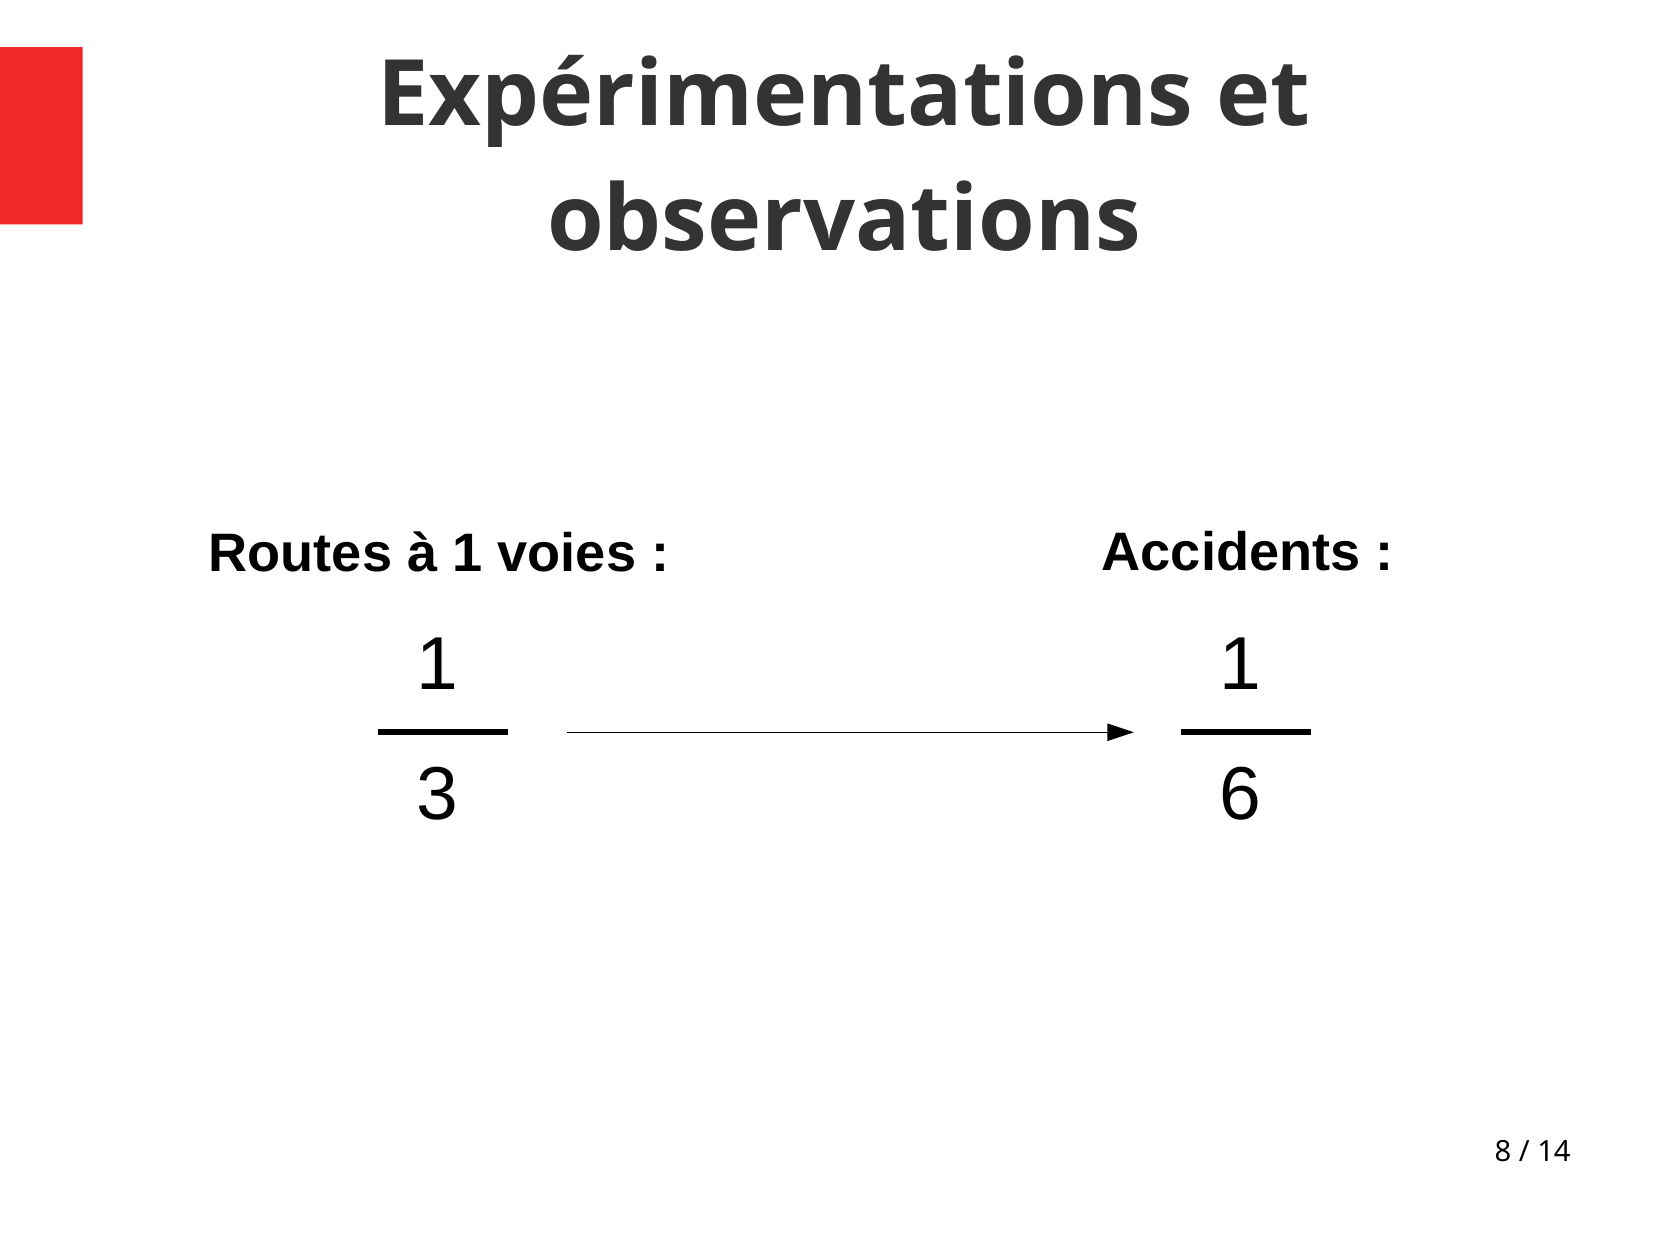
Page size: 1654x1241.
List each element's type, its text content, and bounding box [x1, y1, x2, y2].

text_box Routes à 1 voies : [193, 515, 686, 591]
title Expérimentations et observations [118, 45, 1571, 260]
text_box 1 [1204, 650, 1277, 713]
text_box Accidents : [1086, 513, 1430, 650]
text_box 6 [1204, 744, 1277, 843]
text_box 3 [401, 744, 473, 843]
text_box 1 [401, 614, 473, 713]
